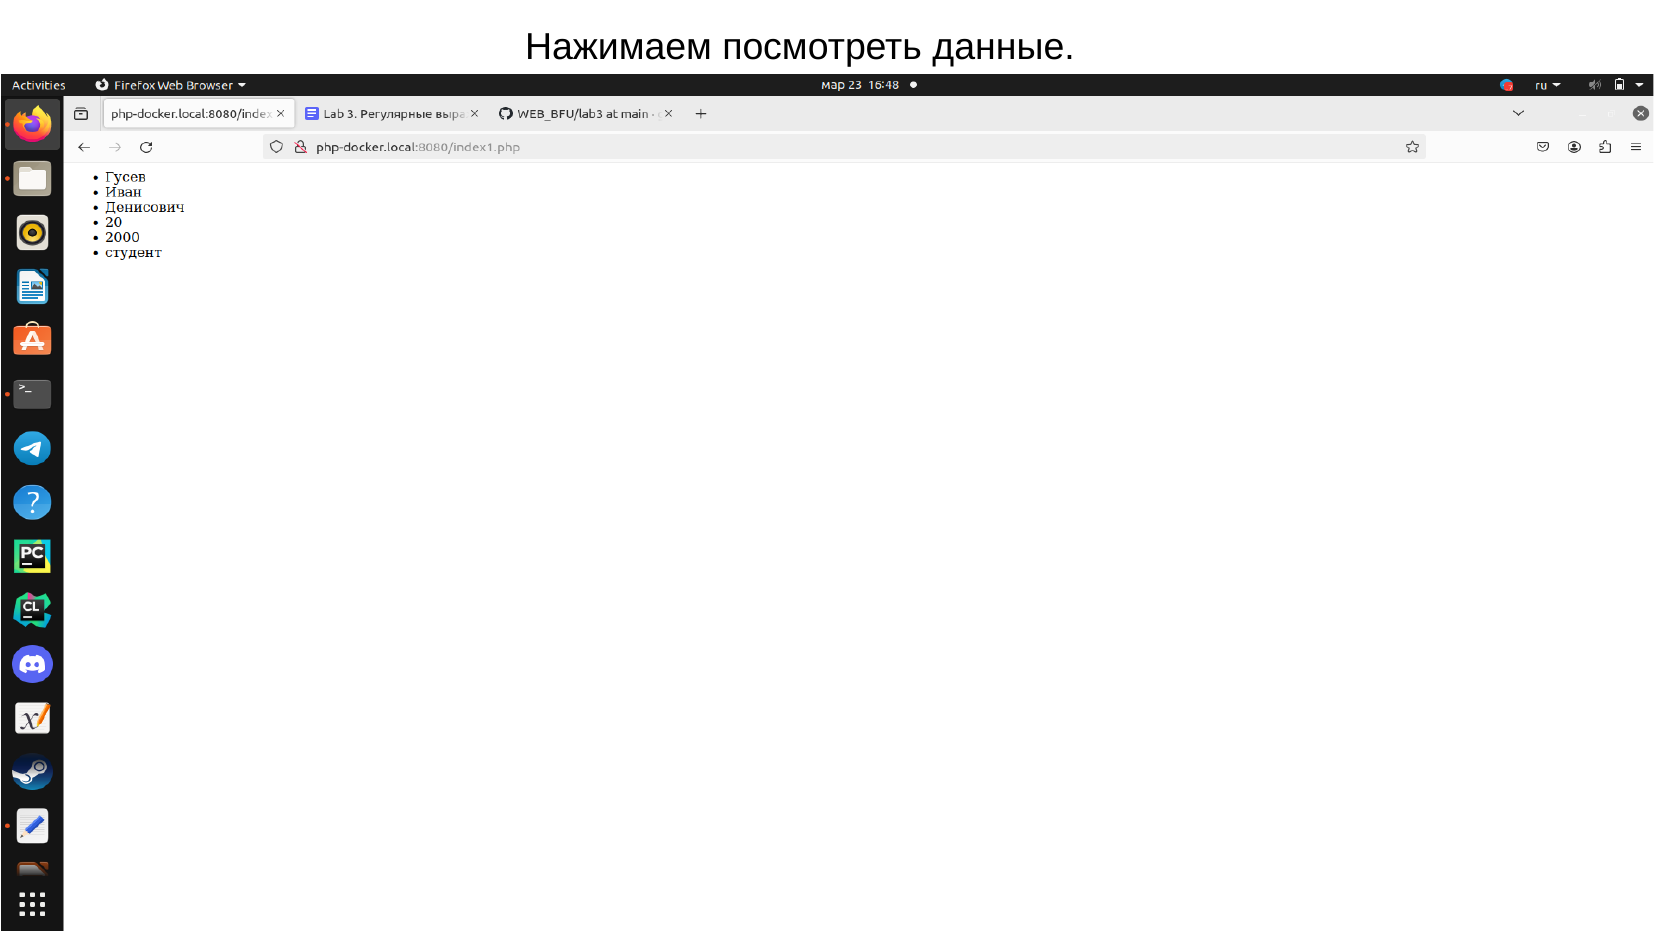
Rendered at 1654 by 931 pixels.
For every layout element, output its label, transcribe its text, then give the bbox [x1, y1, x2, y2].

text_box Нажимаем посмотреть данные. [450, 18, 1141, 74]
picture [1, 74, 1654, 931]
